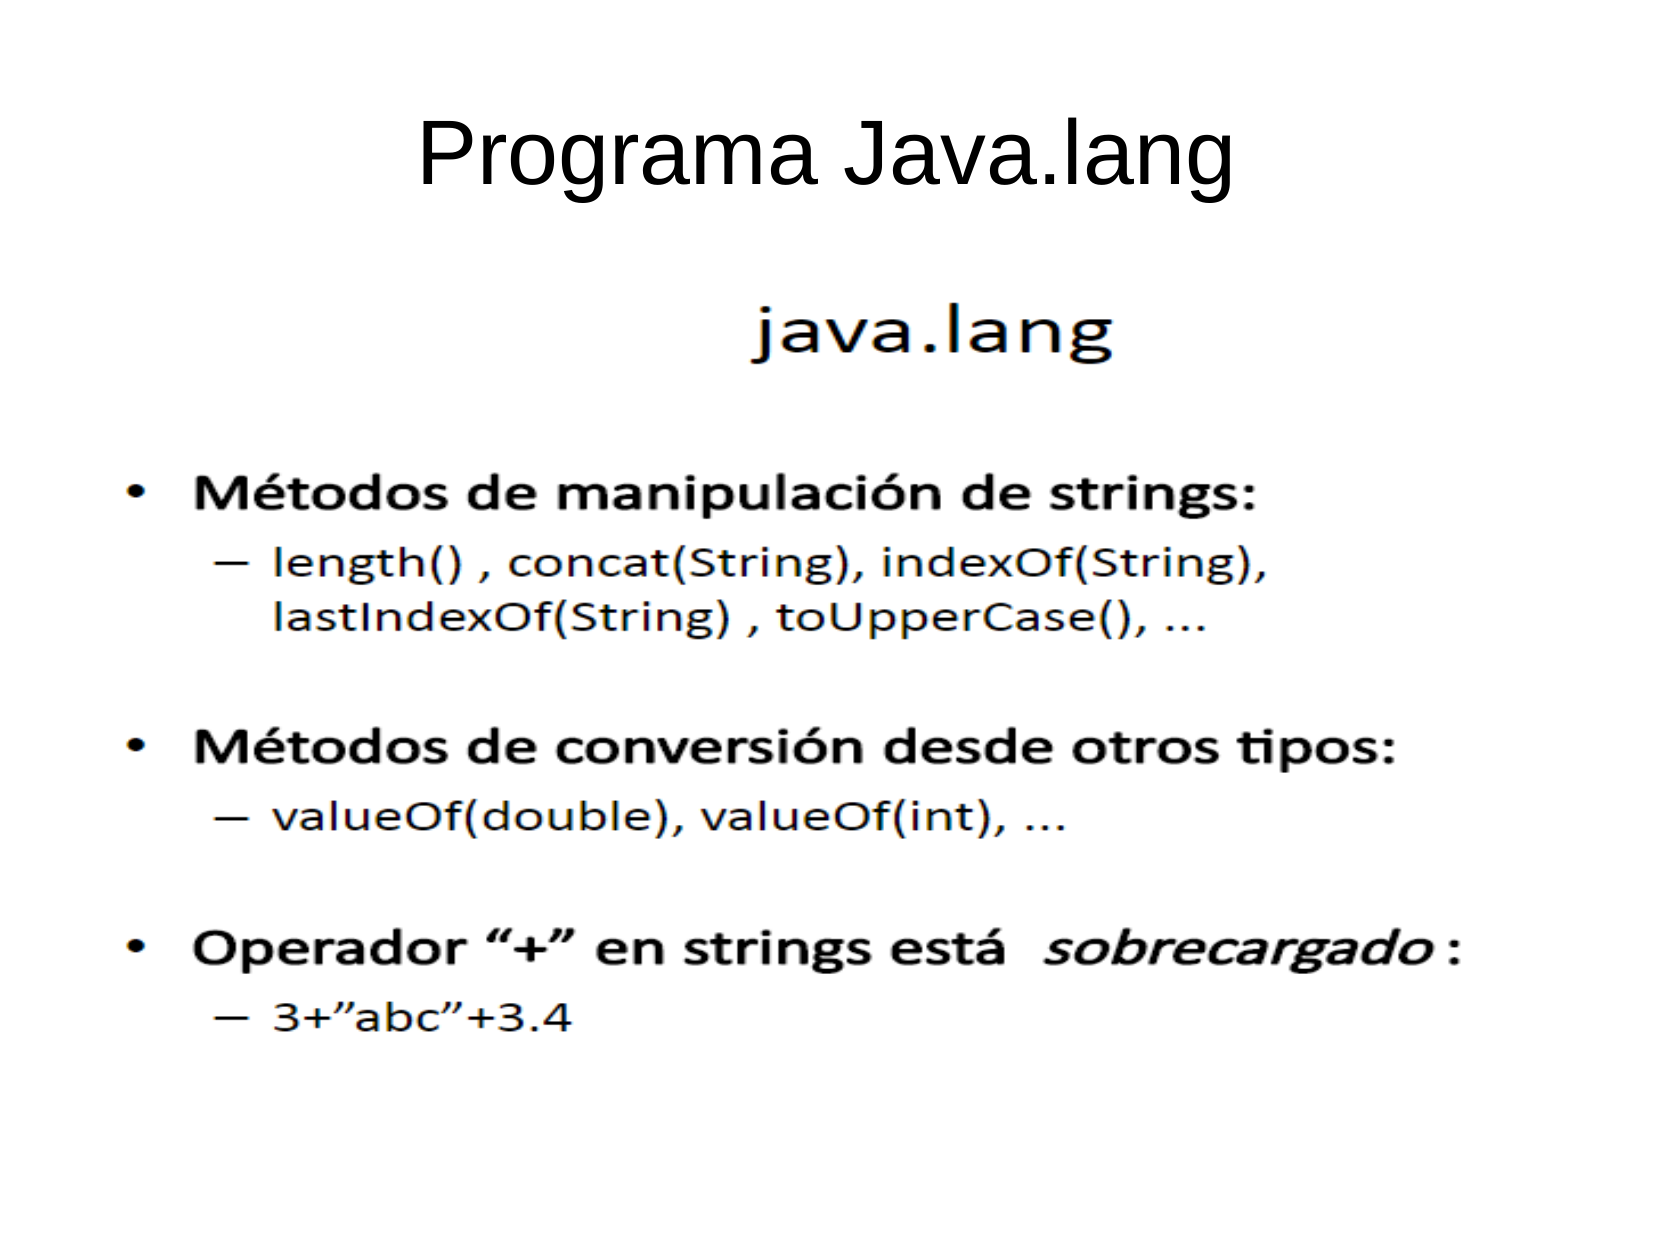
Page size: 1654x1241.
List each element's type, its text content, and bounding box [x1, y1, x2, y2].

picture [118, 295, 1536, 1063]
title Programa Java.lang [82, 49, 1571, 257]
